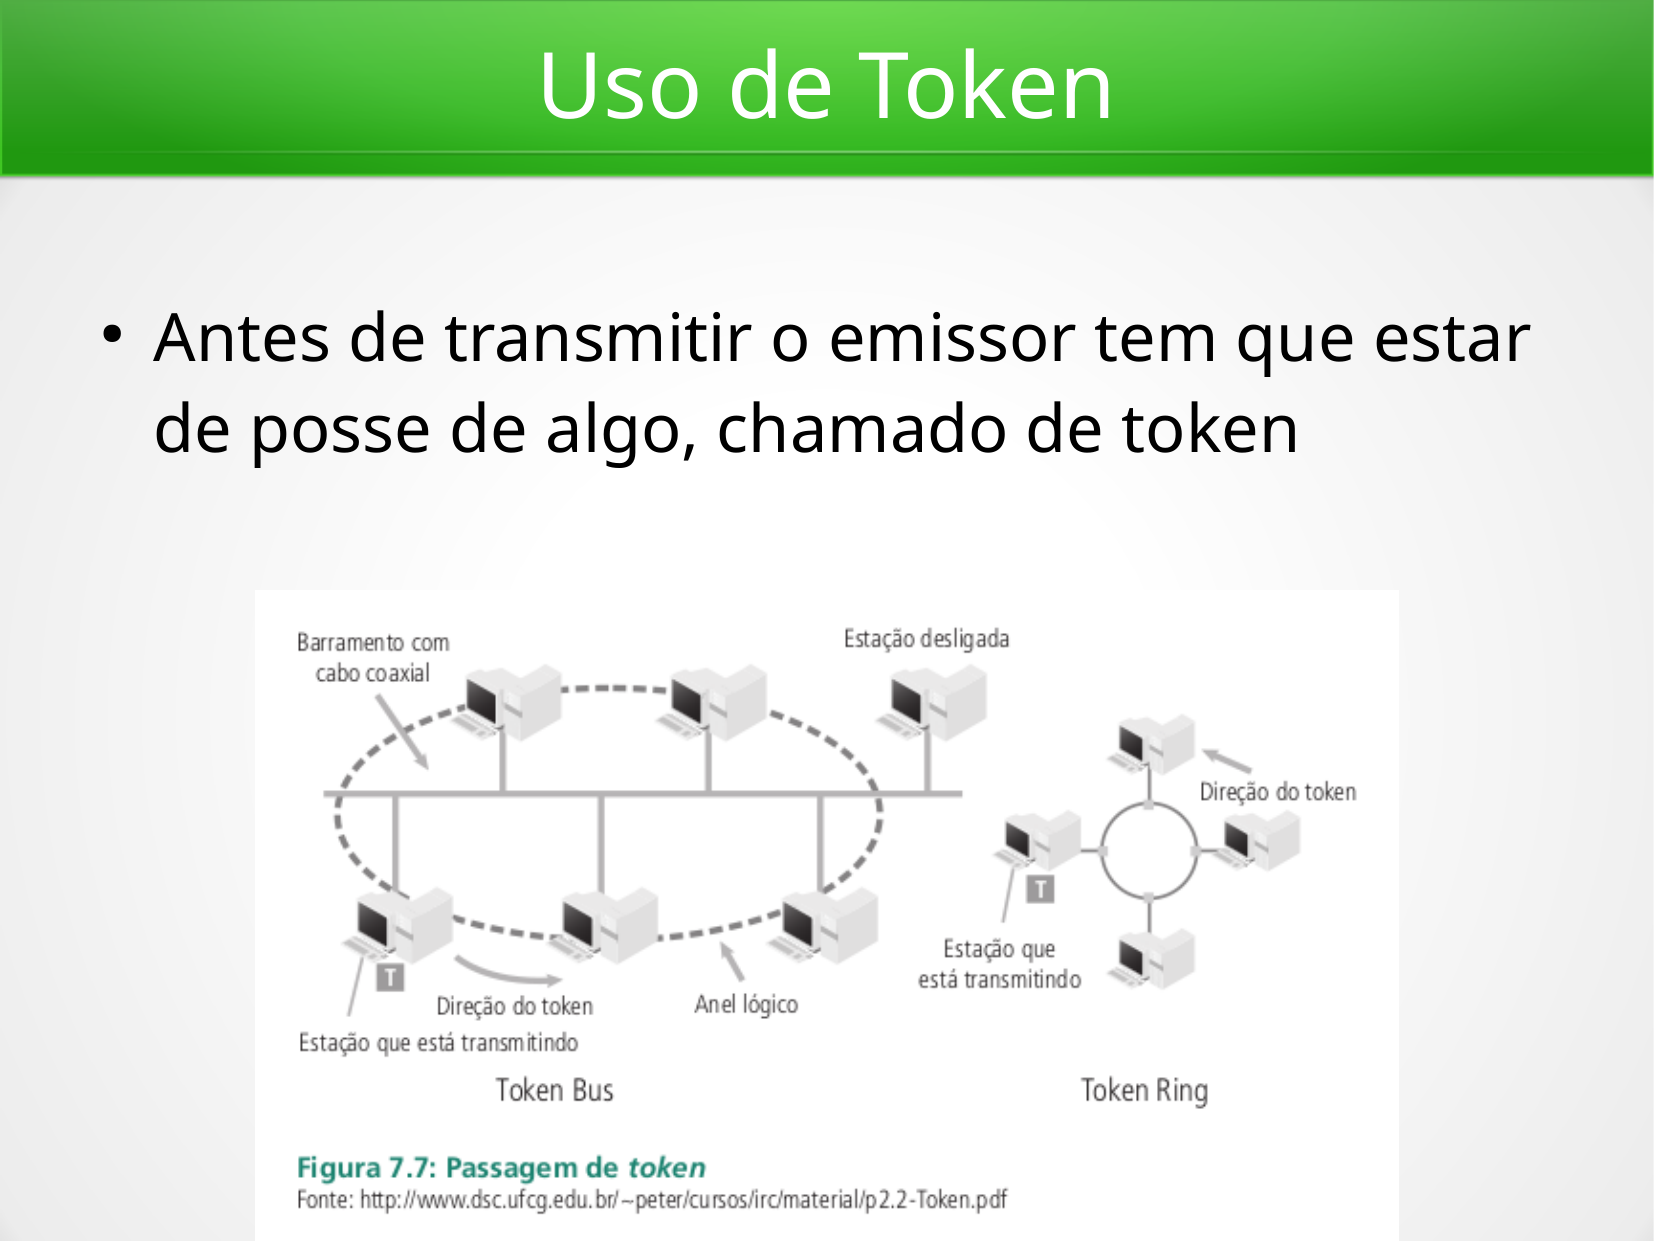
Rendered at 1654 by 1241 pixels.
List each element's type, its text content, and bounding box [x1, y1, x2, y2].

picture [0, 0, 1654, 1241]
list Antes de transmitir o emissor tem que estar de posse de algo, chamado de token [82, 290, 1571, 634]
title Uso de Token [82, 11, 1571, 154]
